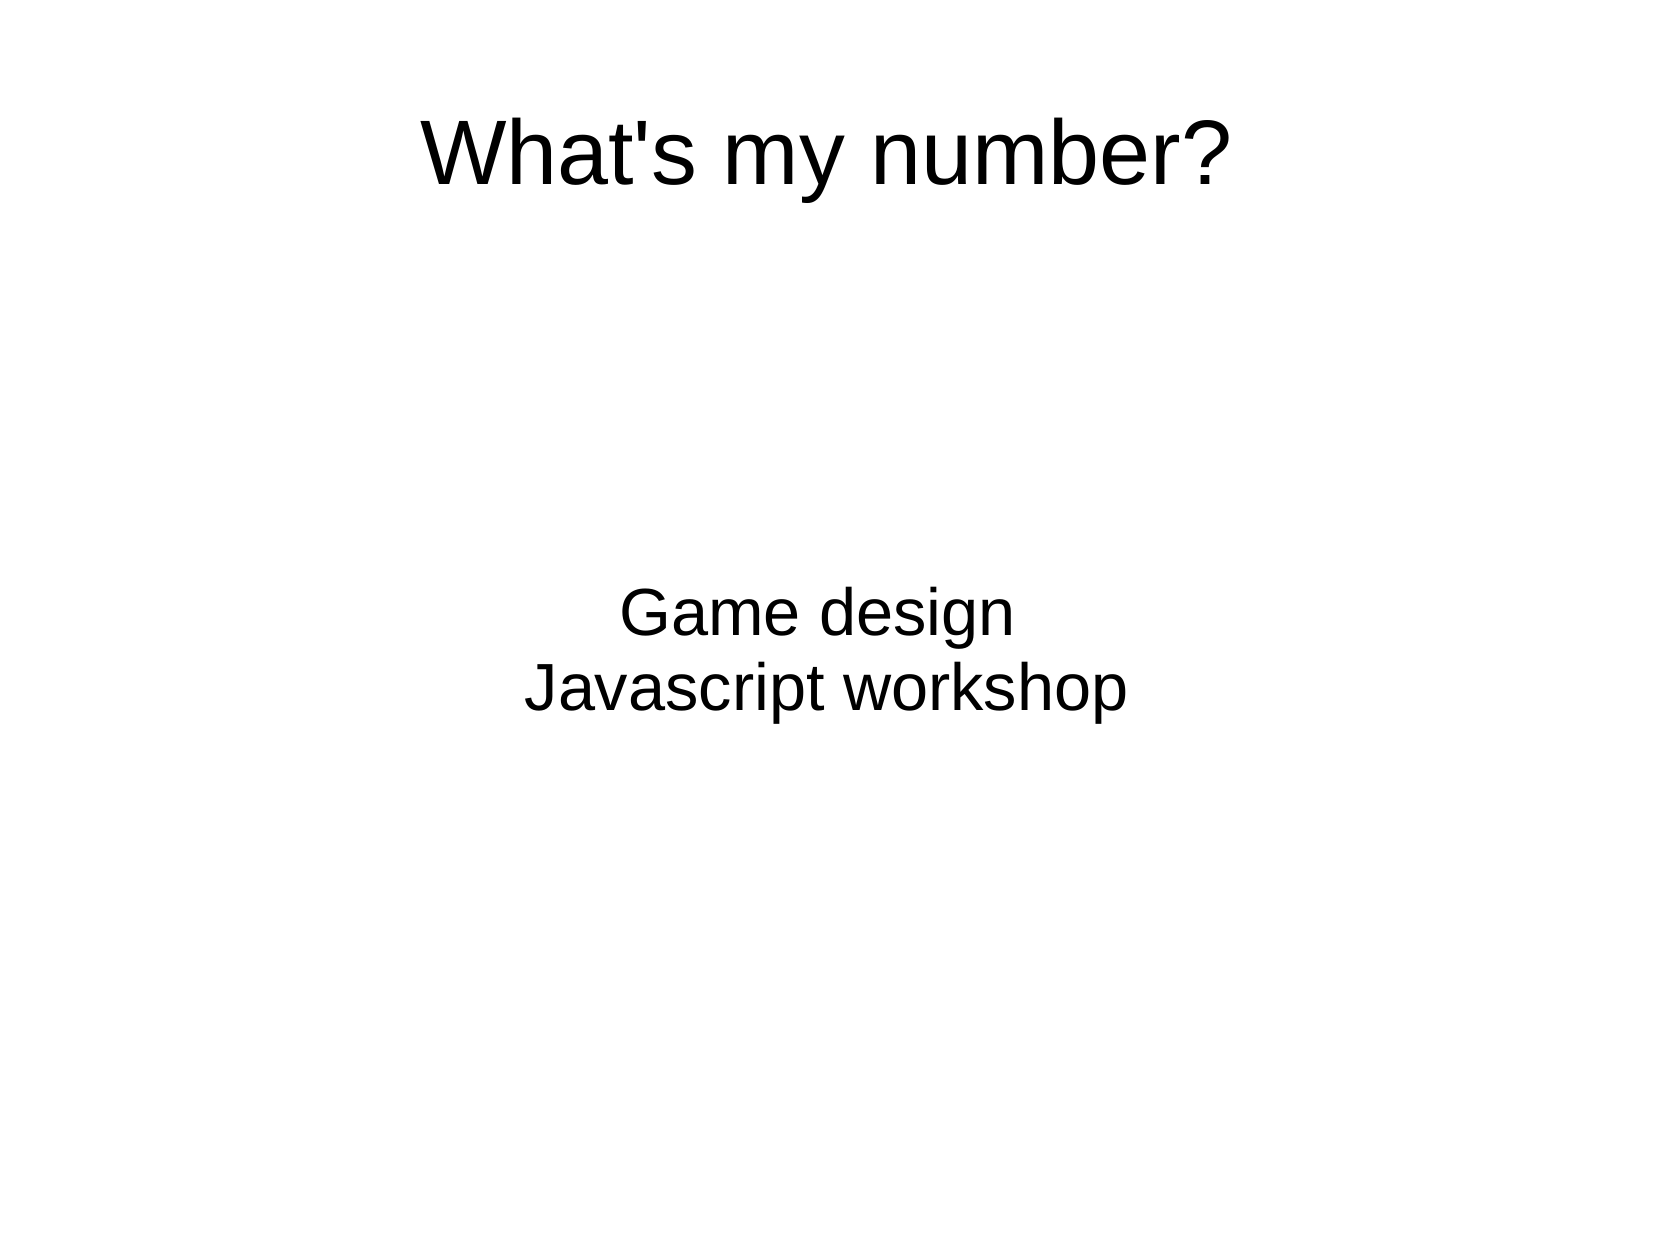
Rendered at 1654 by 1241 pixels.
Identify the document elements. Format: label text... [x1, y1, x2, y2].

subtitle Game design Javascript workshop [82, 290, 1571, 1010]
title What's my number? [82, 49, 1571, 257]
